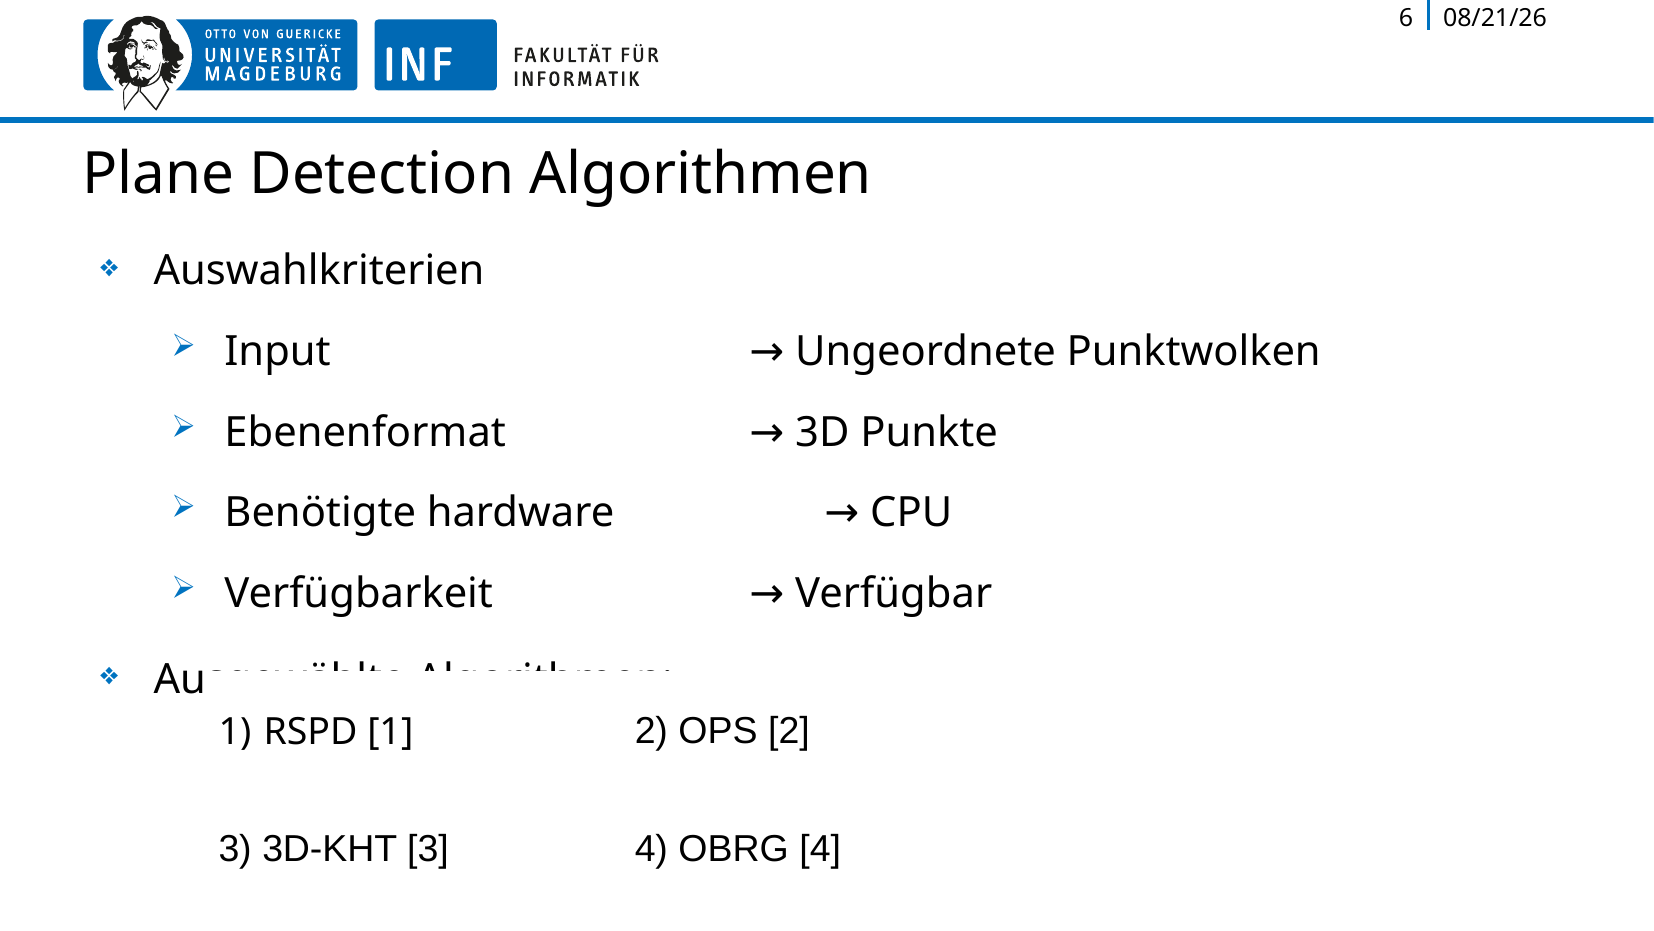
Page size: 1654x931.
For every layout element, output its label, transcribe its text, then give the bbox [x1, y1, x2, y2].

list Auswahlkriterien Input → Ungeordnete Punktwolken Ebenenformat → 3D Punkte Benötigte hardware → CPU Verfügbarkeit → Verfügbar Ausgewählte Algorithmen: [82, 240, 1571, 916]
table_cell 3) 3D-KHT [3] [205, 791, 620, 908]
table_cell 4) OBRG [4] [621, 791, 1036, 908]
table_header 2) OPS [2] [621, 672, 1036, 790]
table_header RSPD [1] [205, 672, 620, 790]
title Plane Detection Algorithmen [82, 131, 1571, 211]
